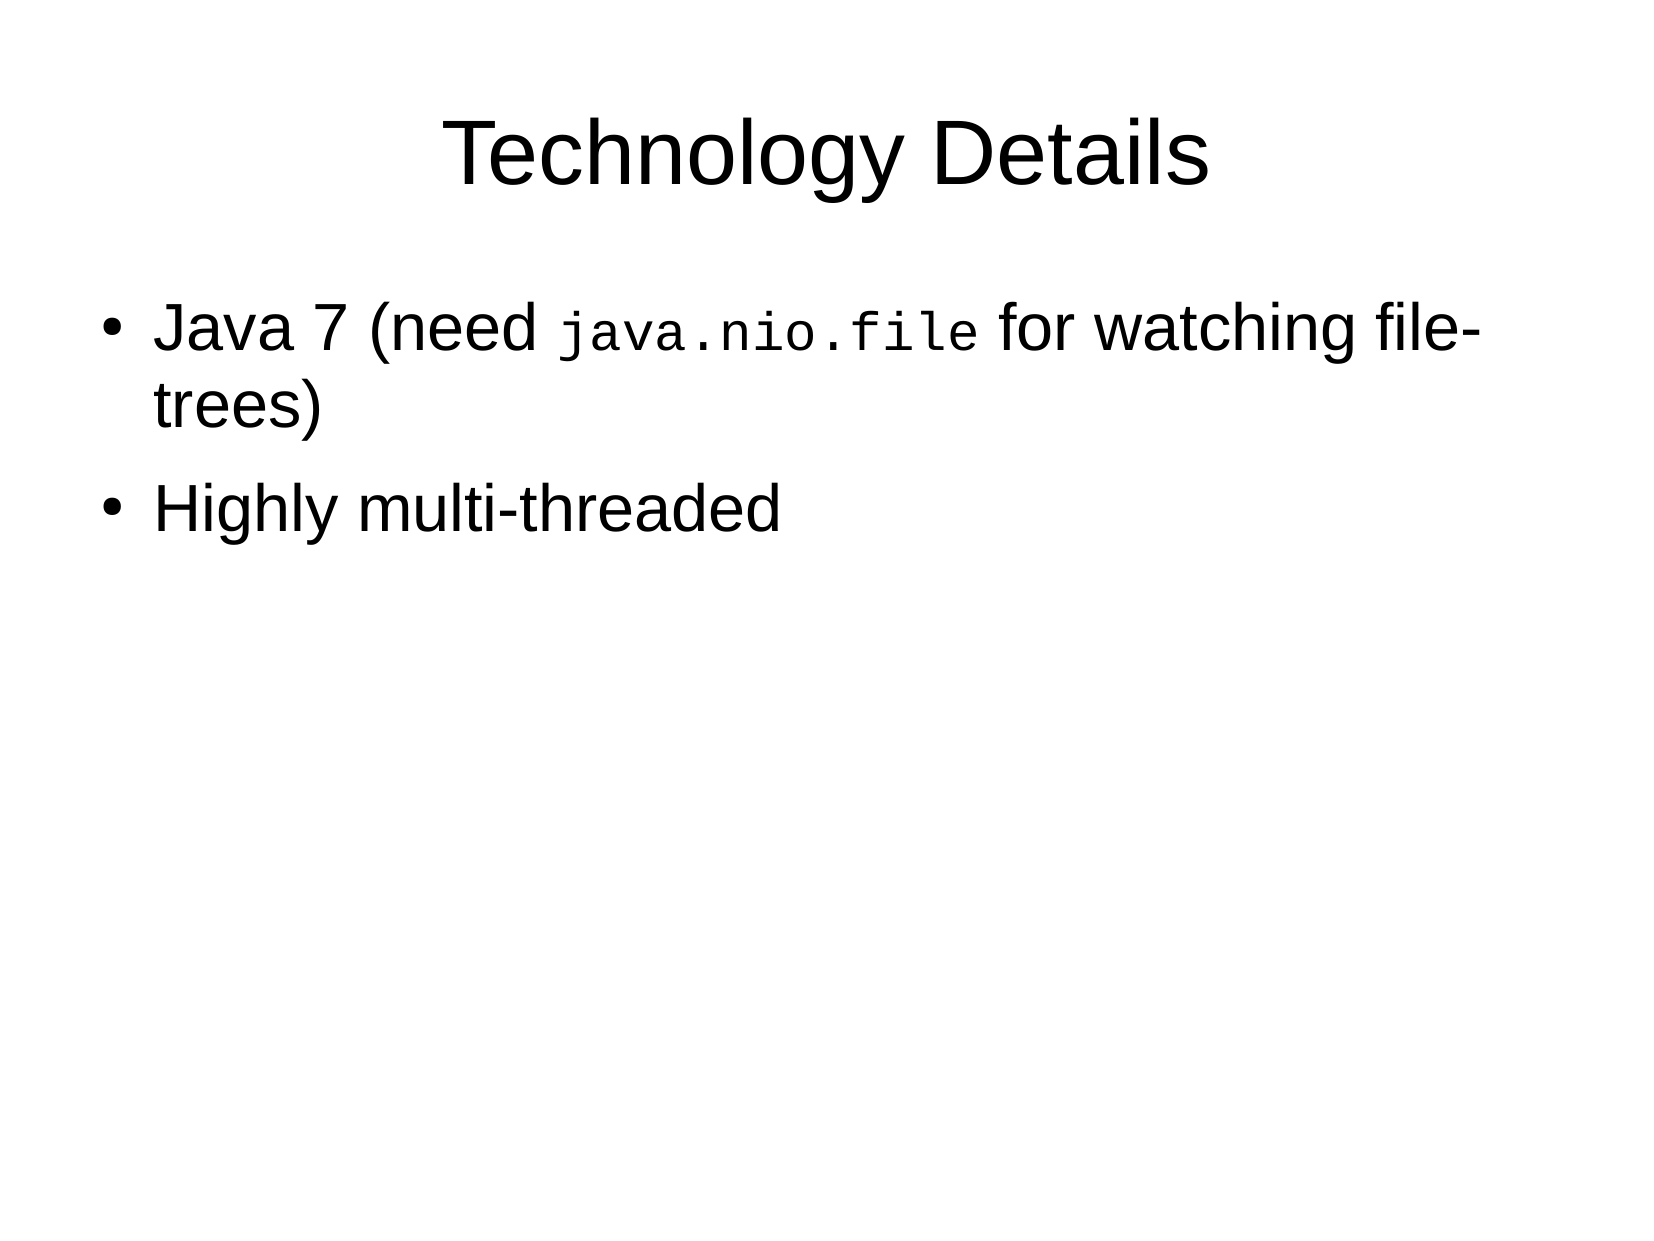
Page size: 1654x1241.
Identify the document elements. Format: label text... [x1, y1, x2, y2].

list Java 7 (need java.nio.file for watching file-trees) Highly multi-threaded [82, 290, 1571, 1094]
title Technology Details [82, 56, 1571, 250]
